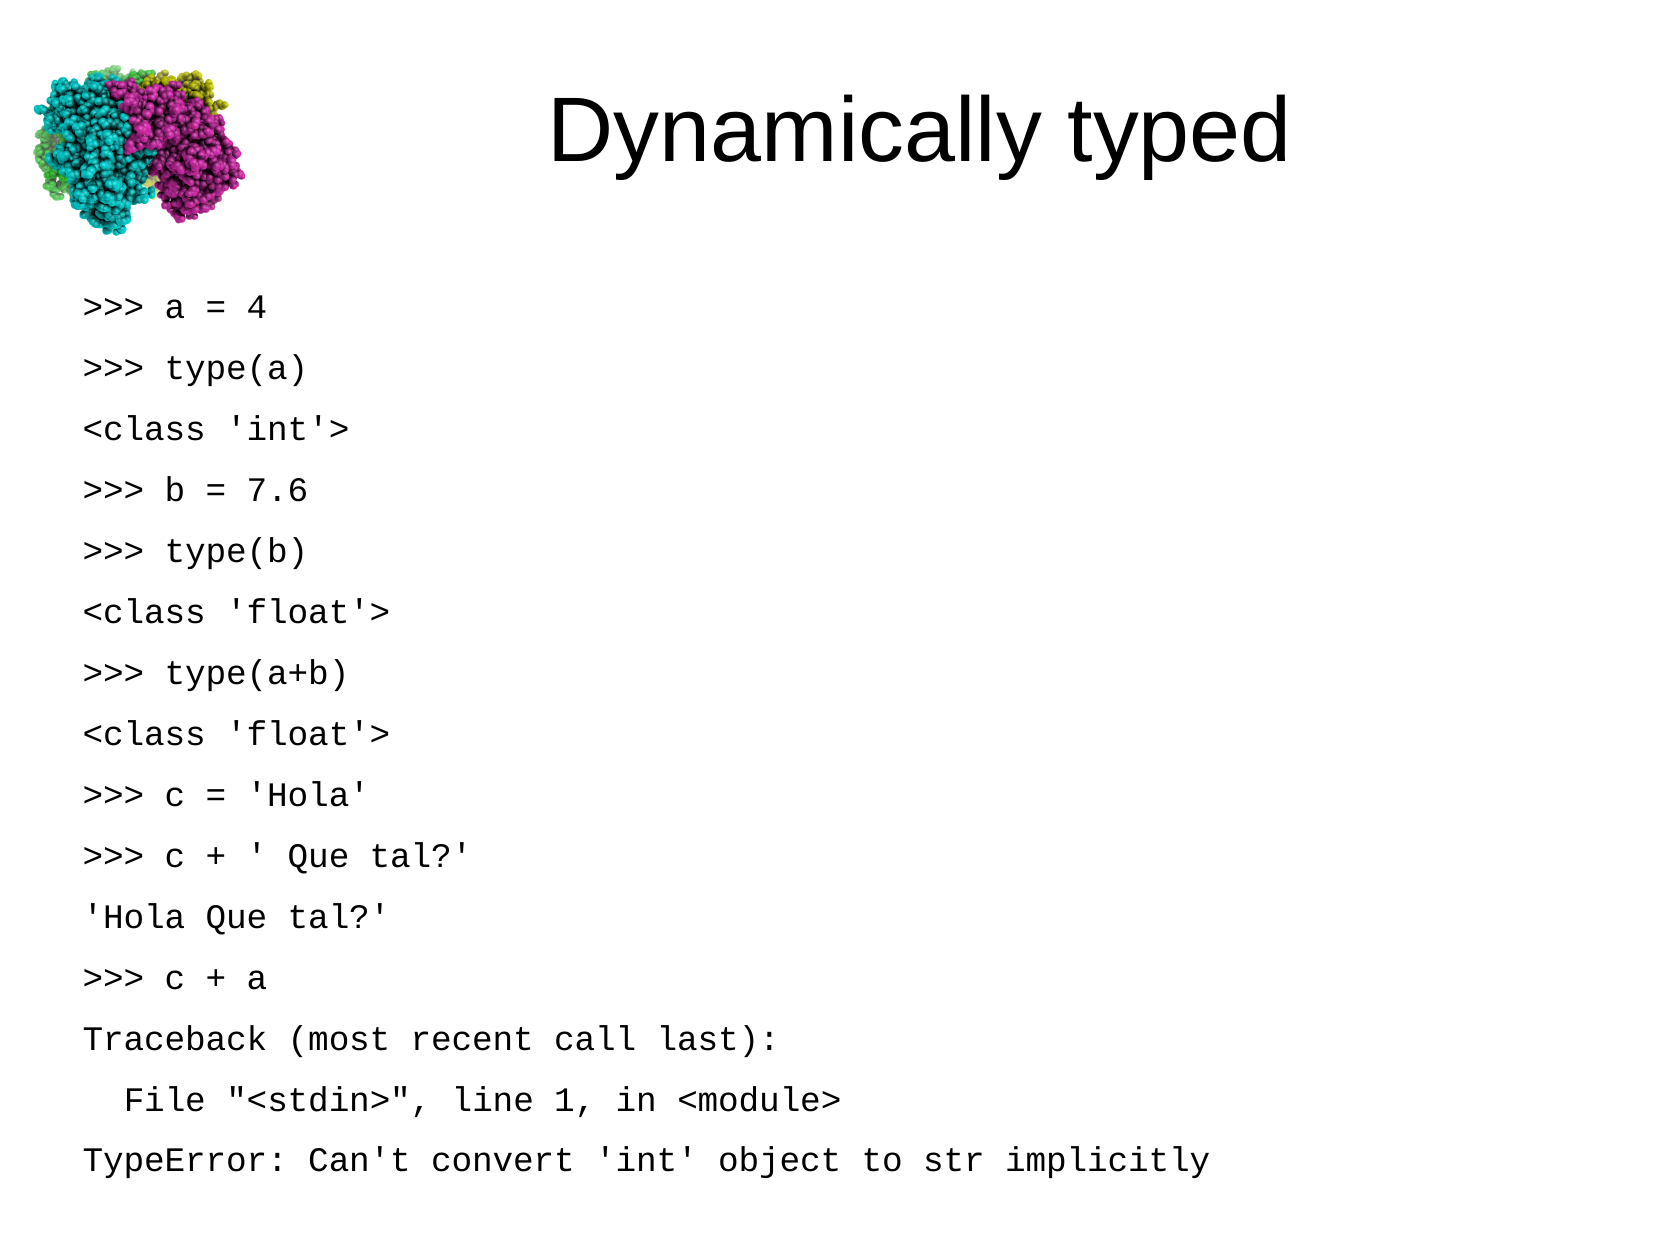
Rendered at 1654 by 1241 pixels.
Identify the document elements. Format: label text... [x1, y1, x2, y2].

title Dynamically typed [270, 25, 1571, 233]
picture [27, 59, 253, 240]
list >>> a = 4 >>> type(a) <class 'int'> >>> b = 7.6 >>> type(b) <class 'float'> >>> type(a+b) <class 'float'> >>> c = 'Hola' >>> c + ' Que tal?' 'Hola Que tal?' >>> c + a Traceback (most recent call last): File "<stdin>", line 1, in <module> TypeError: Can't convert 'int' object to str implicitly [82, 290, 1606, 1186]
